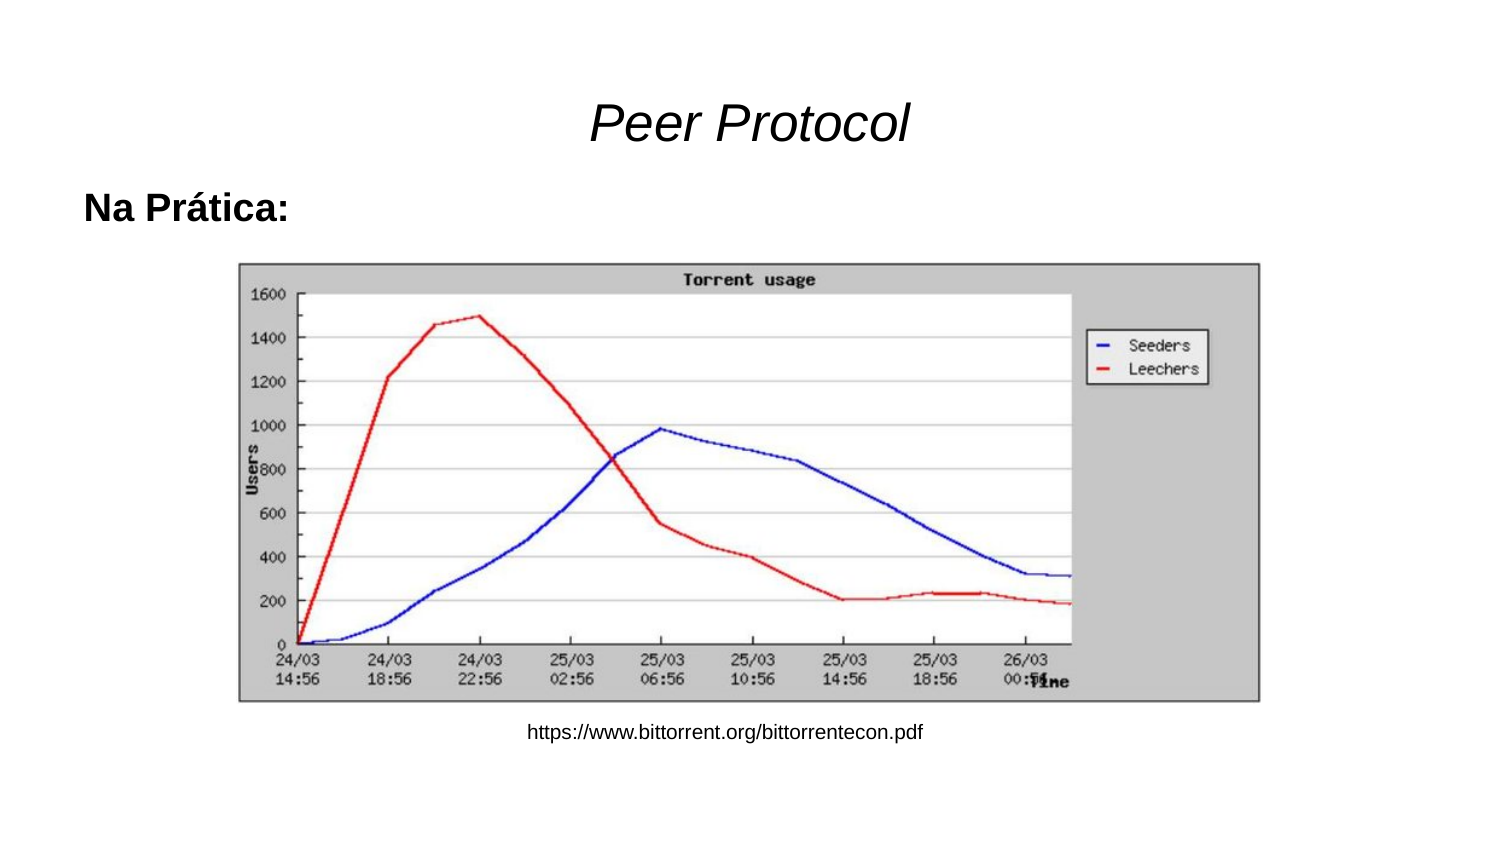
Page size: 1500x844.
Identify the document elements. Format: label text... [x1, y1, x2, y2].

text_box Na Prática: [68, 166, 739, 245]
title Peer Protocol [51, 72, 1449, 167]
picture [236, 261, 1263, 704]
text_box https://www.bittorrent.org/bittorrentecon.pdf [512, 703, 954, 759]
